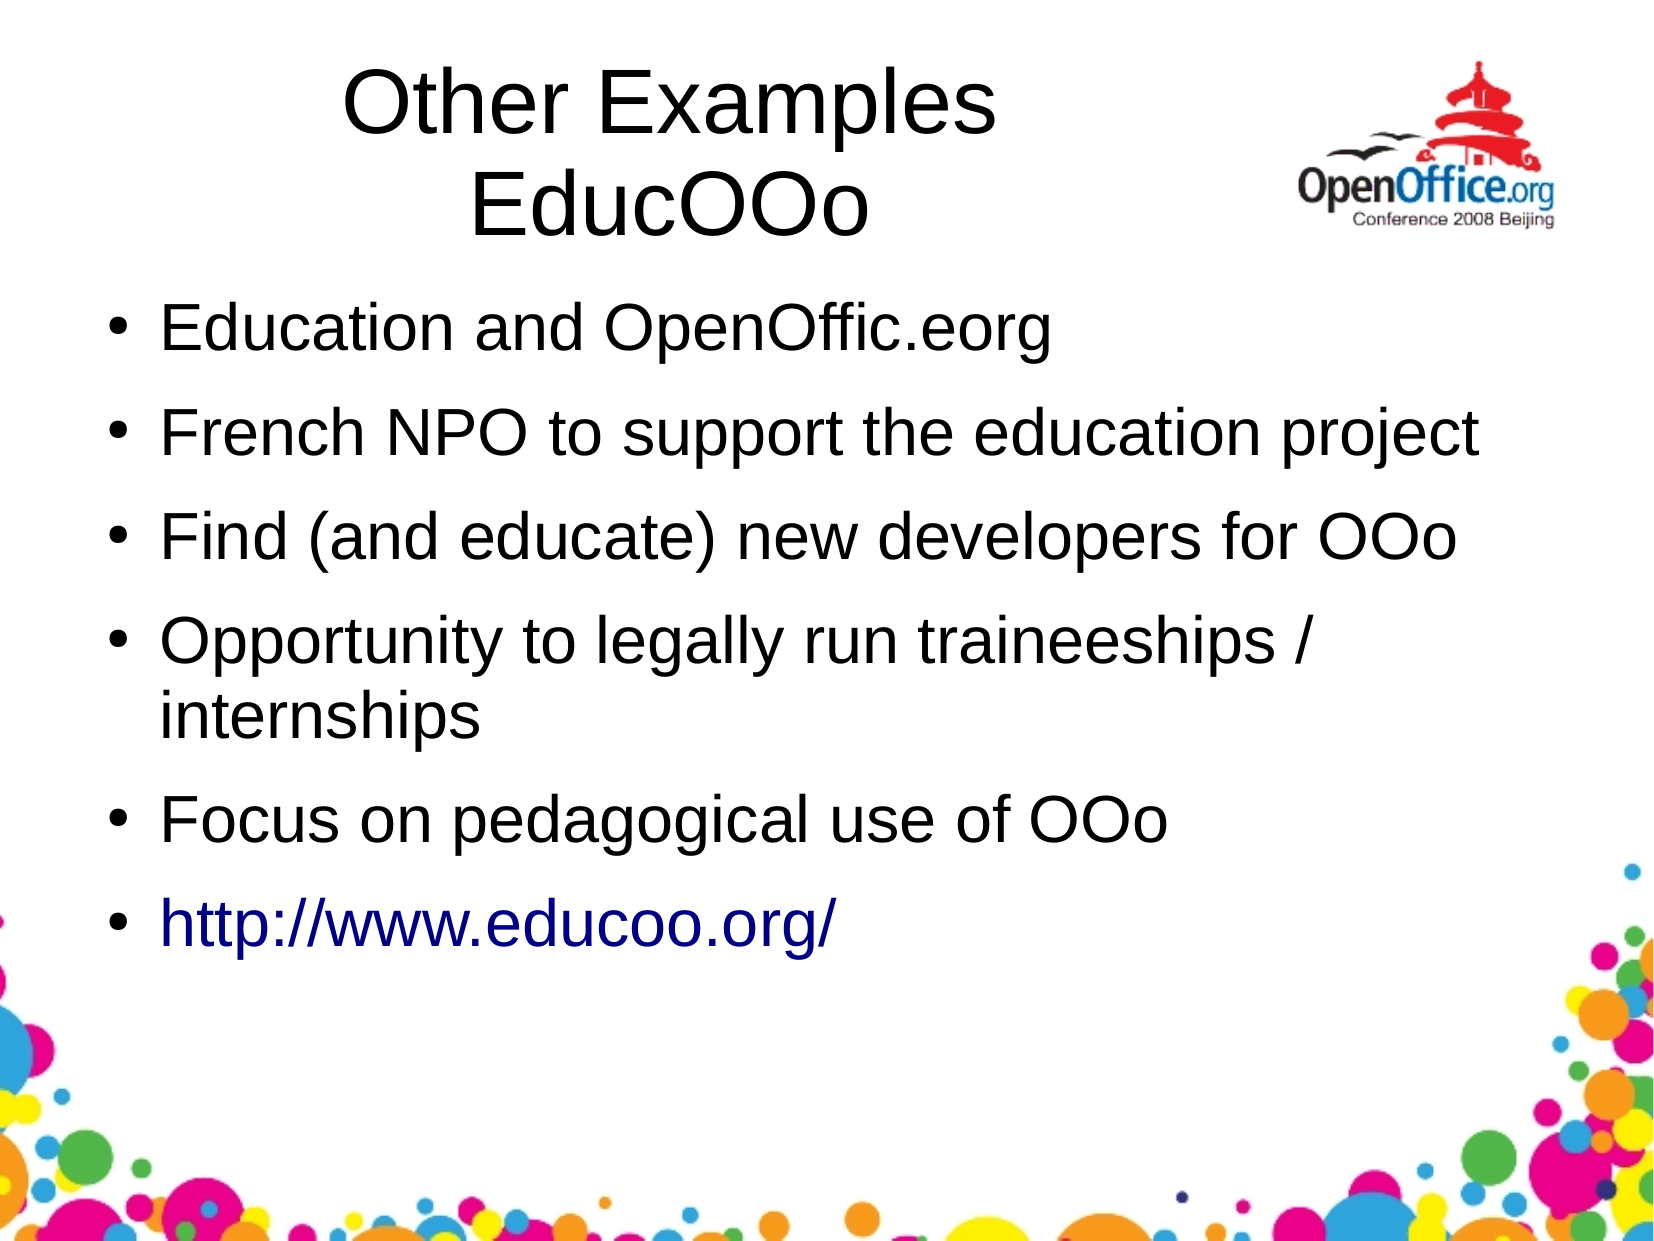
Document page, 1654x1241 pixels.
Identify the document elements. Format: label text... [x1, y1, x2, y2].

title Other Examples EducOOo [82, 50, 1258, 256]
picture [0, 810, 1654, 1241]
picture [1285, 51, 1569, 250]
list Education and OpenOffic.eorg French NPO to support the education project Find (and educate) new developers for OOo Opportunity to legally run traineeships / internships Focus on pedagogical use of OOo http://www.educoo.org/ [88, 290, 1577, 1094]
